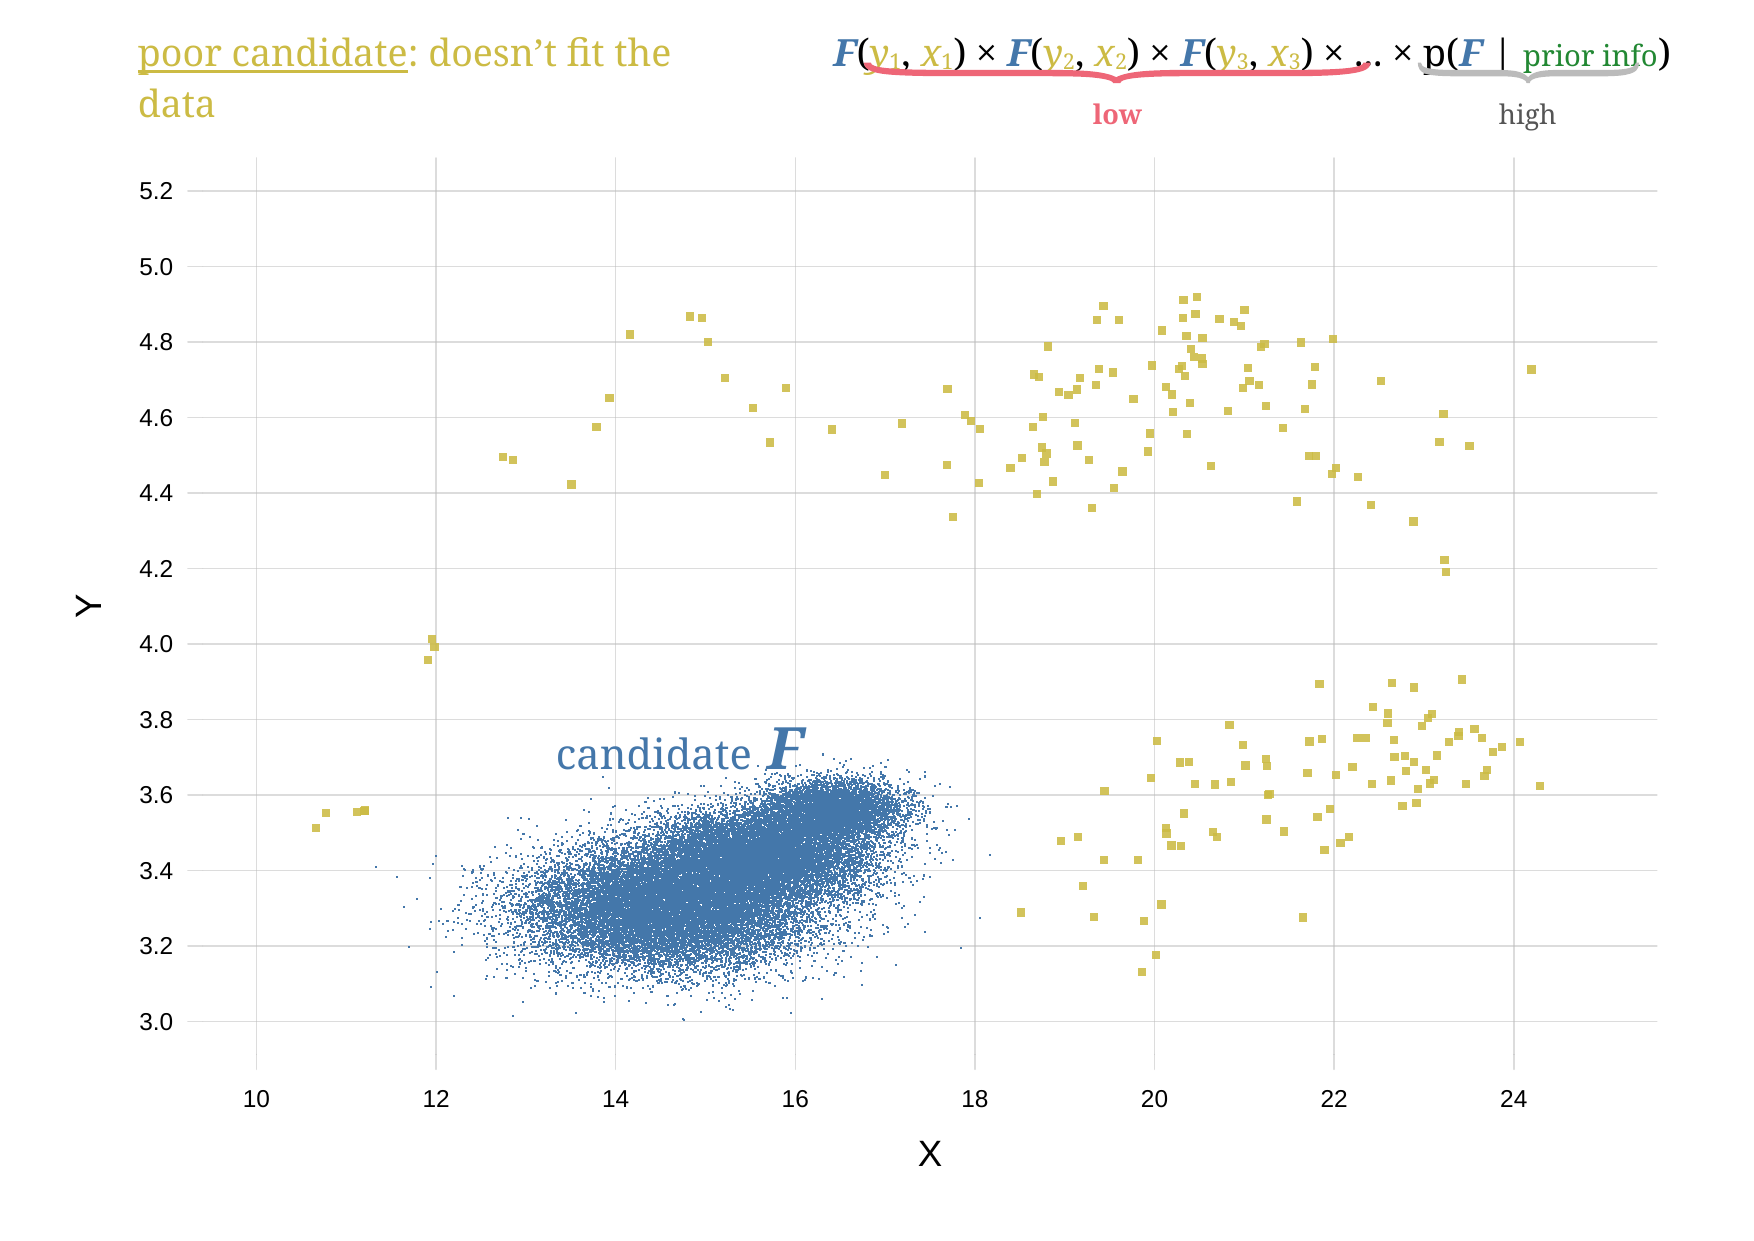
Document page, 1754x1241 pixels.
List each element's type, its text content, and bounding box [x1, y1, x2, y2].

text_box high [1486, 87, 1570, 131]
text_box [1417, 62, 1640, 84]
text_box poor candidate: doesn’t fit the data [123, 19, 734, 73]
picture [38, 4, 1751, 1216]
text_box candidate F [550, 699, 809, 774]
text_box [863, 62, 1371, 84]
text_box F(y1, x1) × F(y2, x2) × F(y3, x3) × ... × p(F | prior info) [846, 18, 1658, 72]
text_box low [1079, 87, 1156, 131]
